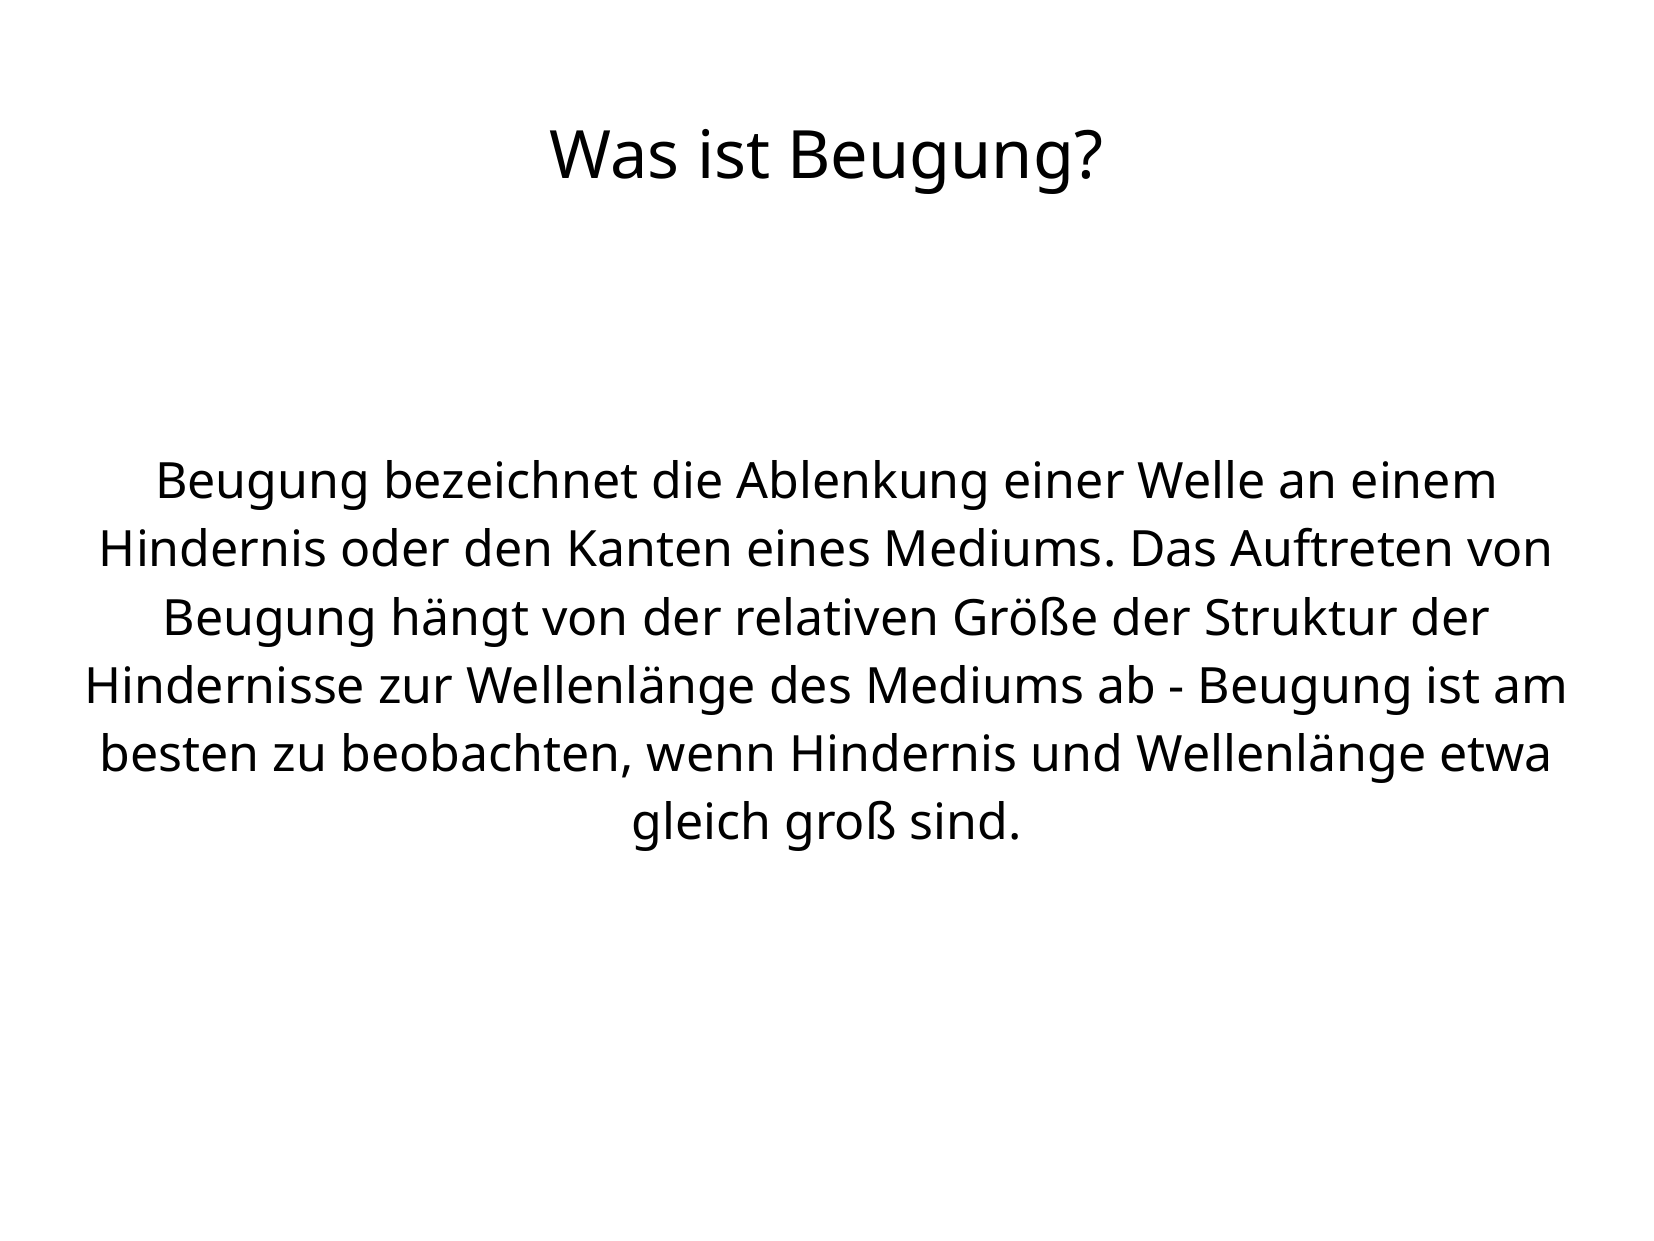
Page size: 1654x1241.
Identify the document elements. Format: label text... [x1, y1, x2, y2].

title Was ist Beugung? [82, 49, 1571, 257]
subtitle Beugung bezeichnet die Ablenkung einer Welle an einem Hindernis oder den Kanten eines Mediums. Das Auftreten von Beugung hängt von der relativen Größe der Struktur der Hindernisse zur Wellenlänge des Mediums ab - Beugung ist am besten zu beobachten, wenn Hindernis und Wellenlänge etwa gleich groß sind. [82, 290, 1571, 1010]
